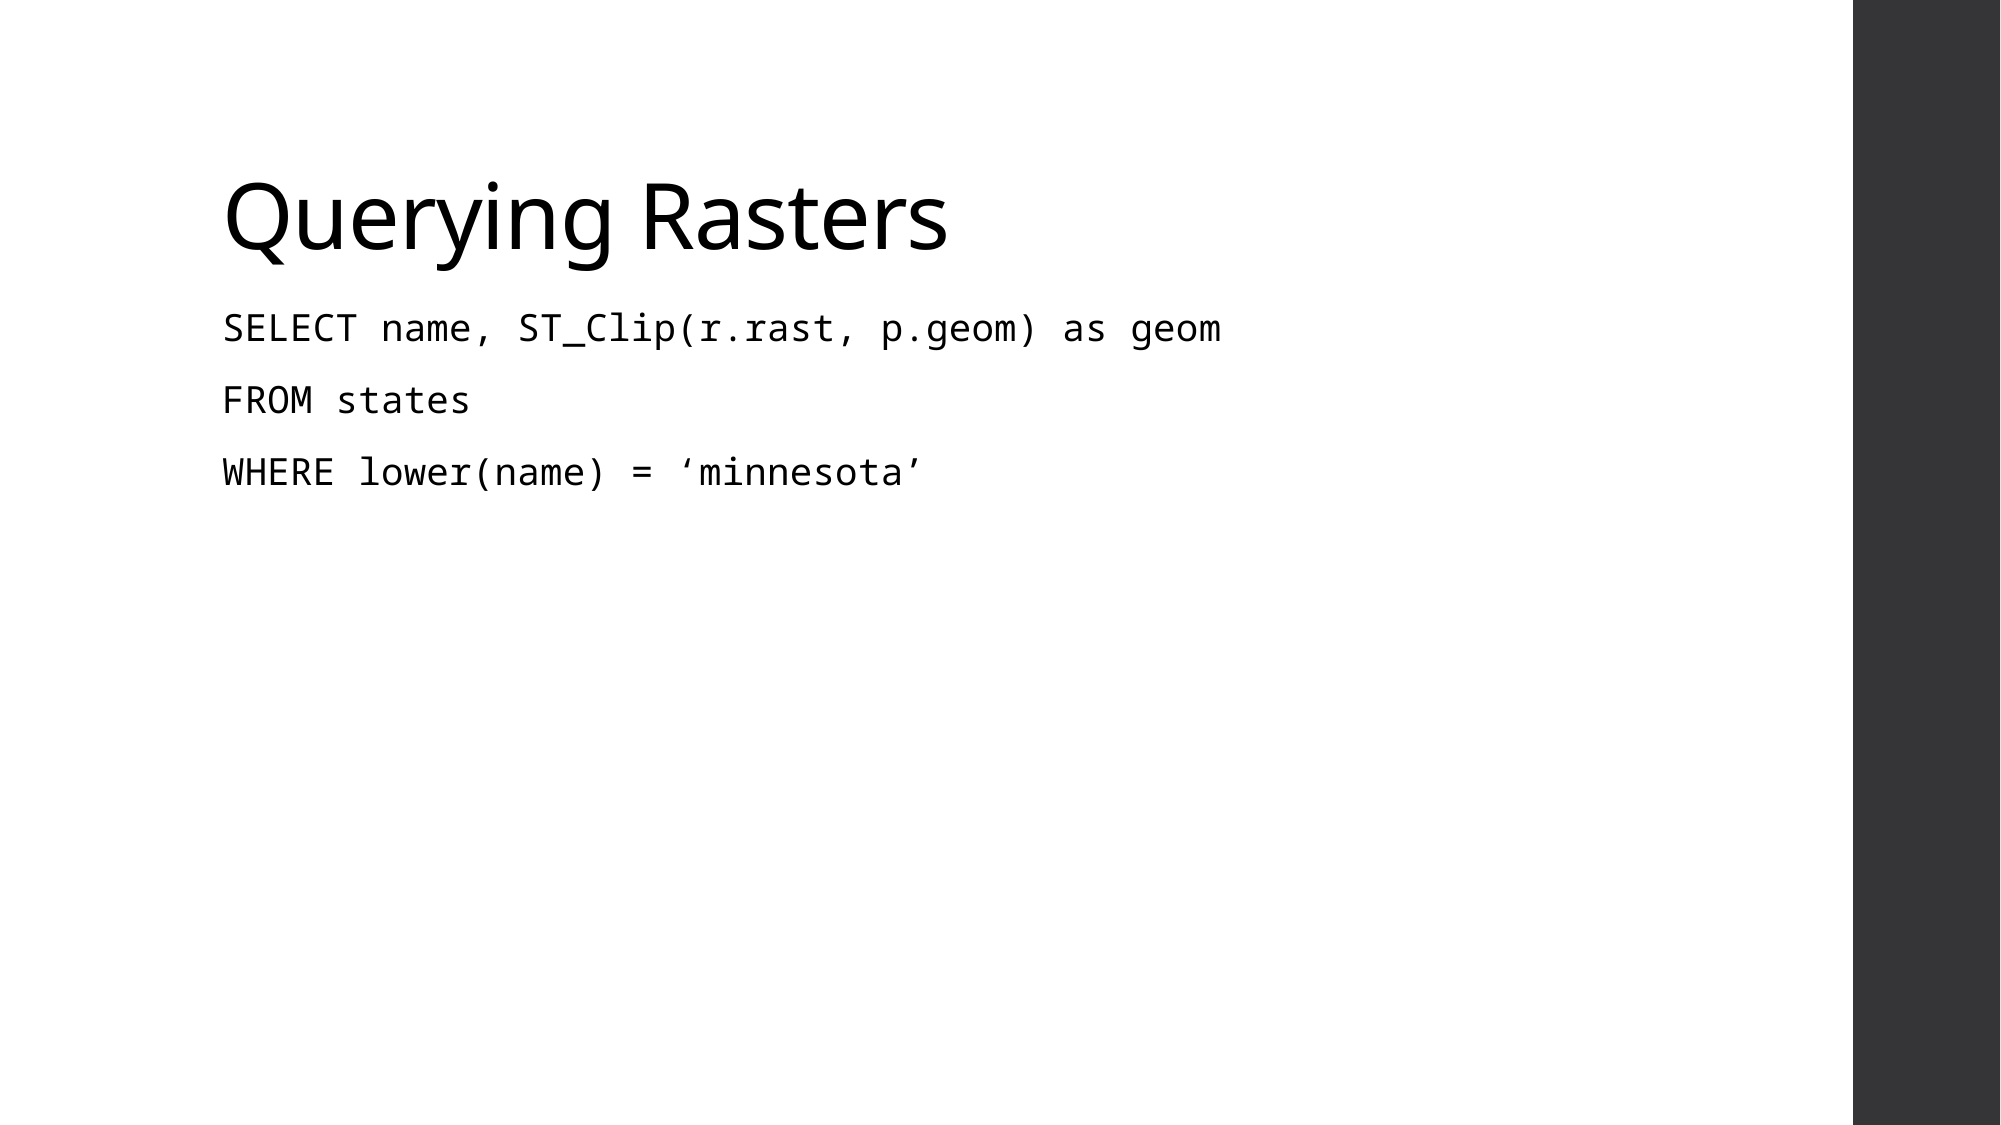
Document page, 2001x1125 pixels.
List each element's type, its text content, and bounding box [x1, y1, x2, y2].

list SELECT name, ST_Clip(r.rast, p.geom) as geom FROM states WHERE lower(name) = ‘minnesota’ [206, 299, 1617, 1014]
title Querying Rasters [206, 60, 1797, 278]
